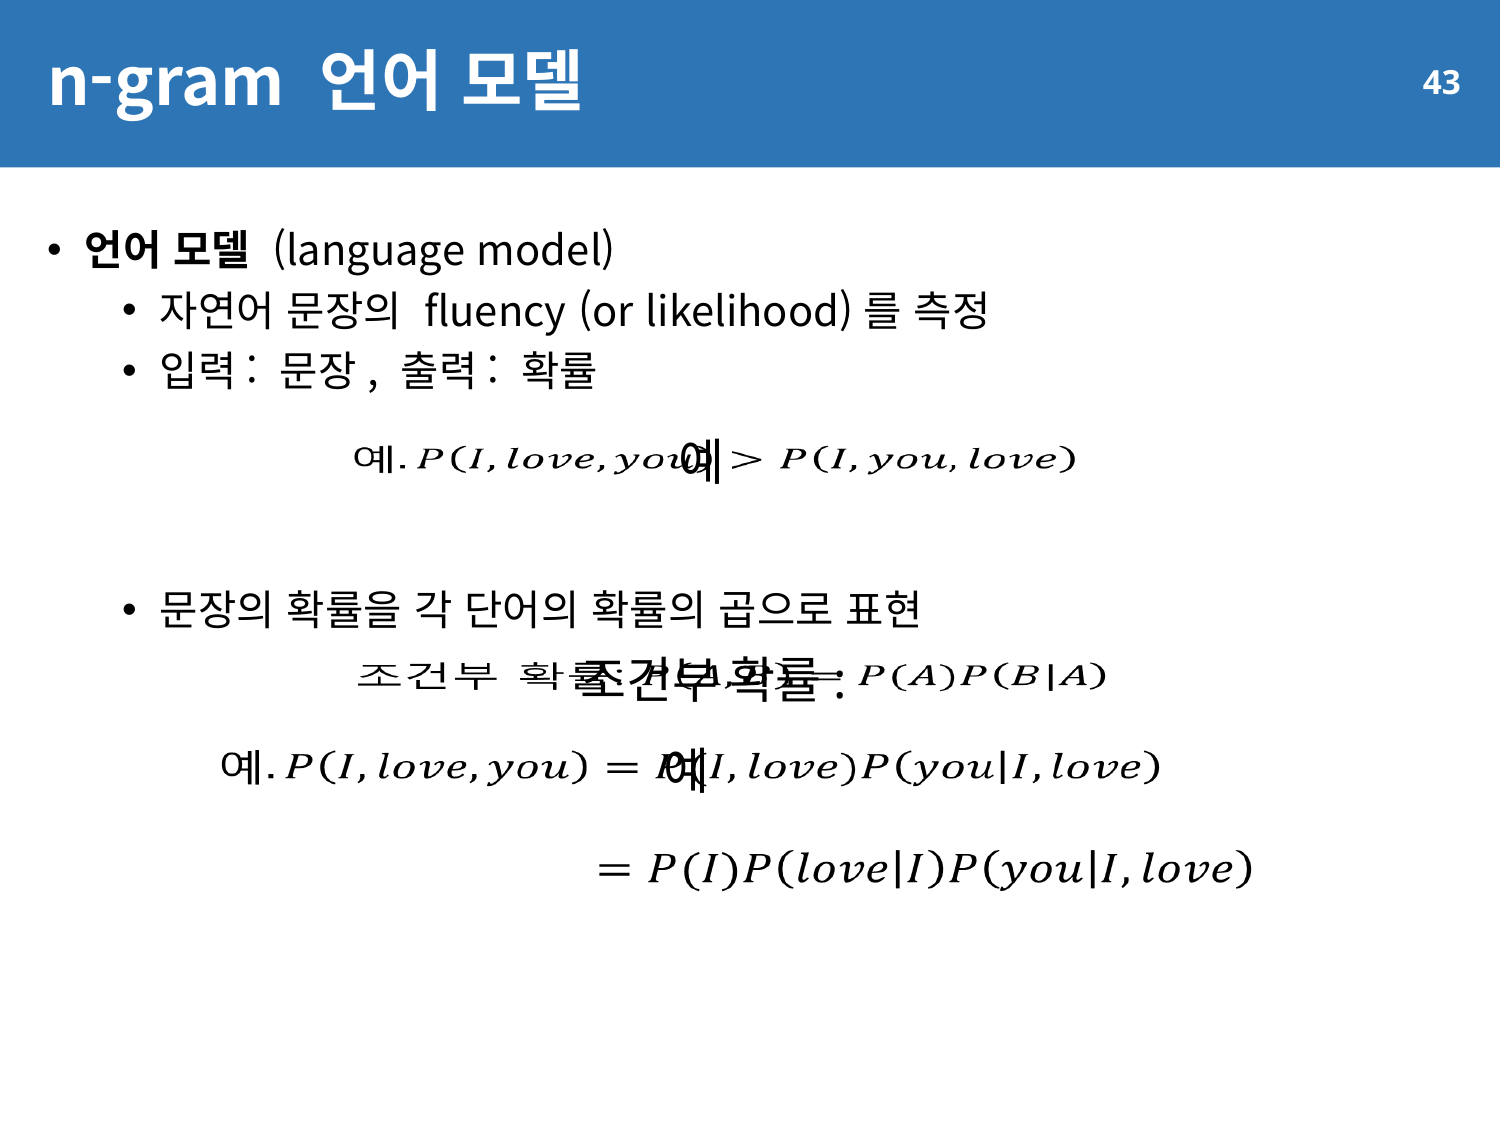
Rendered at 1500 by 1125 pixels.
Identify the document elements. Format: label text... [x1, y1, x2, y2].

text_box [186, 731, 1188, 808]
text_box [320, 430, 1084, 492]
slide_number <number> [1273, 53, 1476, 114]
text_box [325, 648, 1116, 709]
title n-gram 언어 모델 [32, 20, 1476, 148]
list 언어 모델 (language model) 자연어 문장의 fluency (or likelihood)를 측정 입력: 문장, 출력: 확률 문장의 확률을 각 단어의 확률의 곱으로 표현 [32, 206, 1476, 1100]
text_box [569, 834, 1284, 911]
